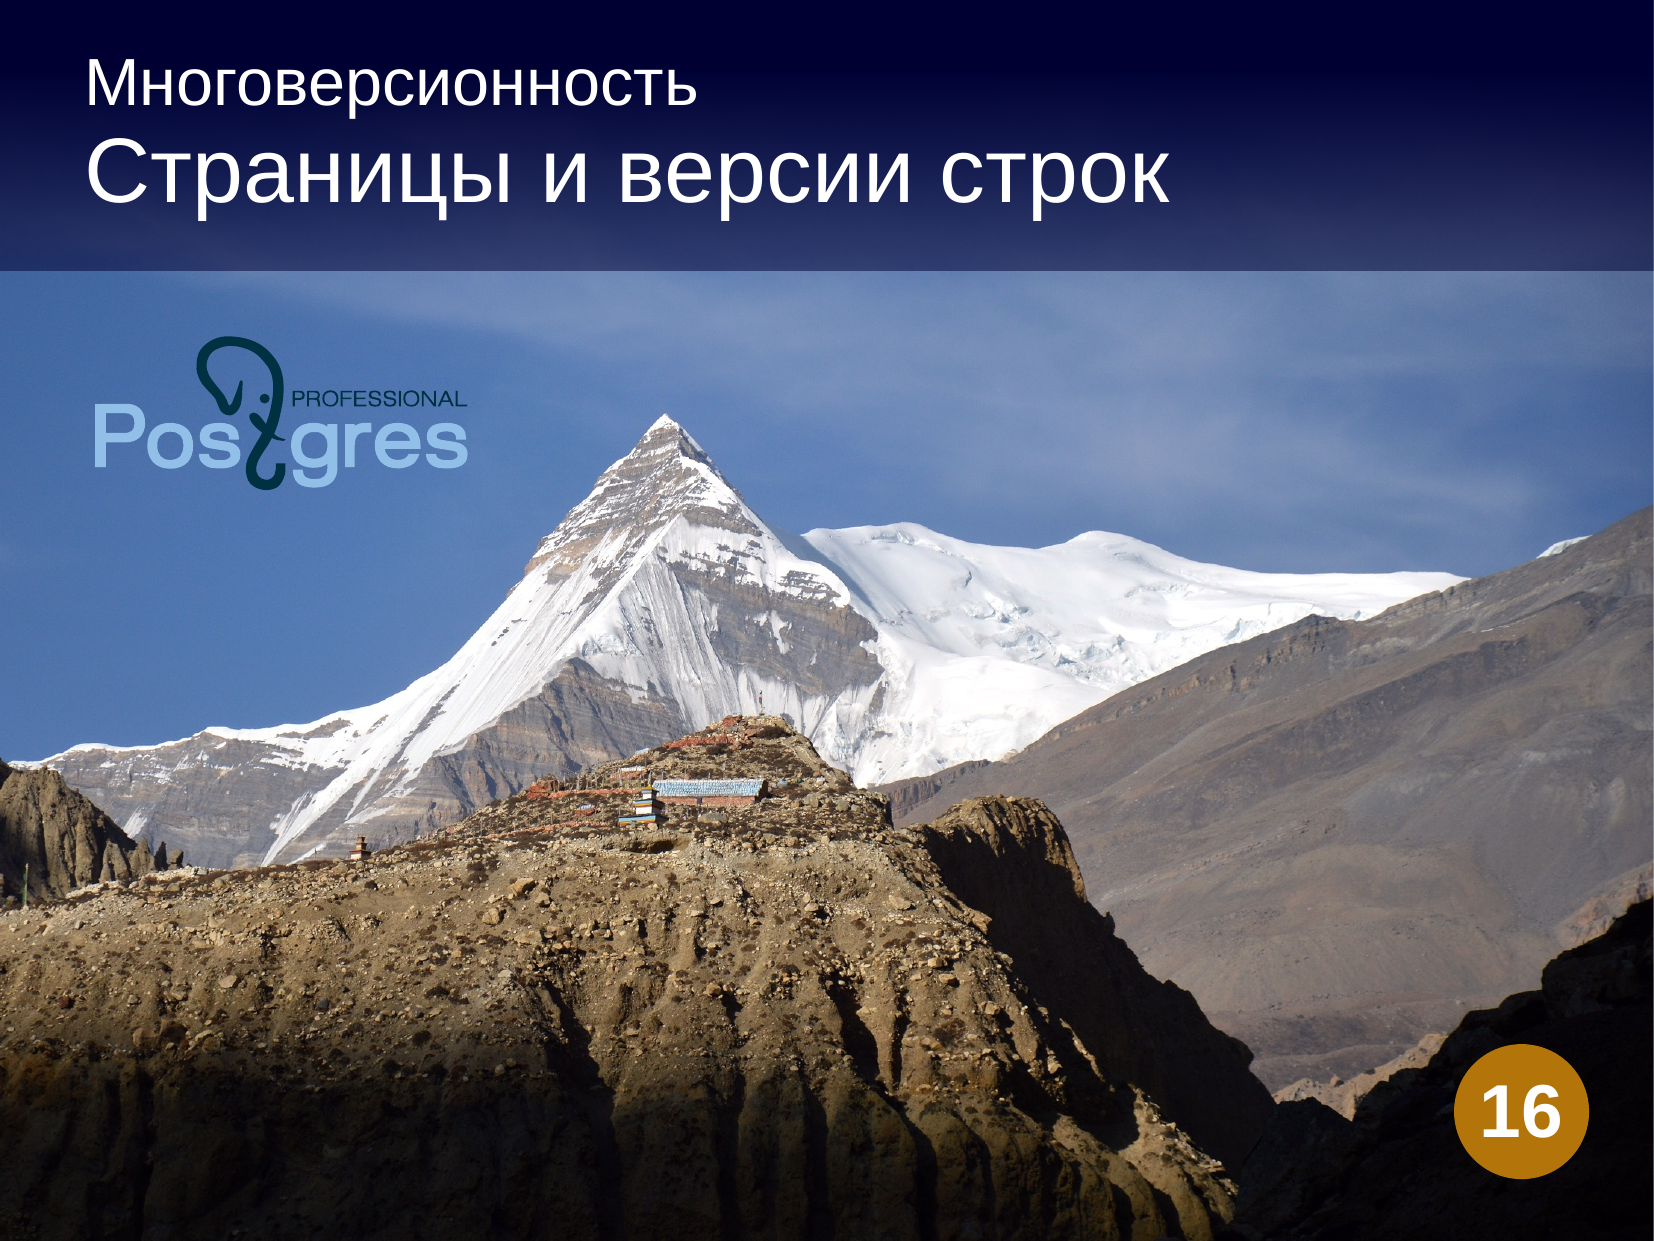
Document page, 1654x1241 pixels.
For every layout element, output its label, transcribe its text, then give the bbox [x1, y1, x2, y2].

title Многоверсионность Страницы и версии строк [84, 44, 1636, 251]
picture [0, 271, 1654, 1241]
text_box 16 [1454, 1044, 1590, 1180]
